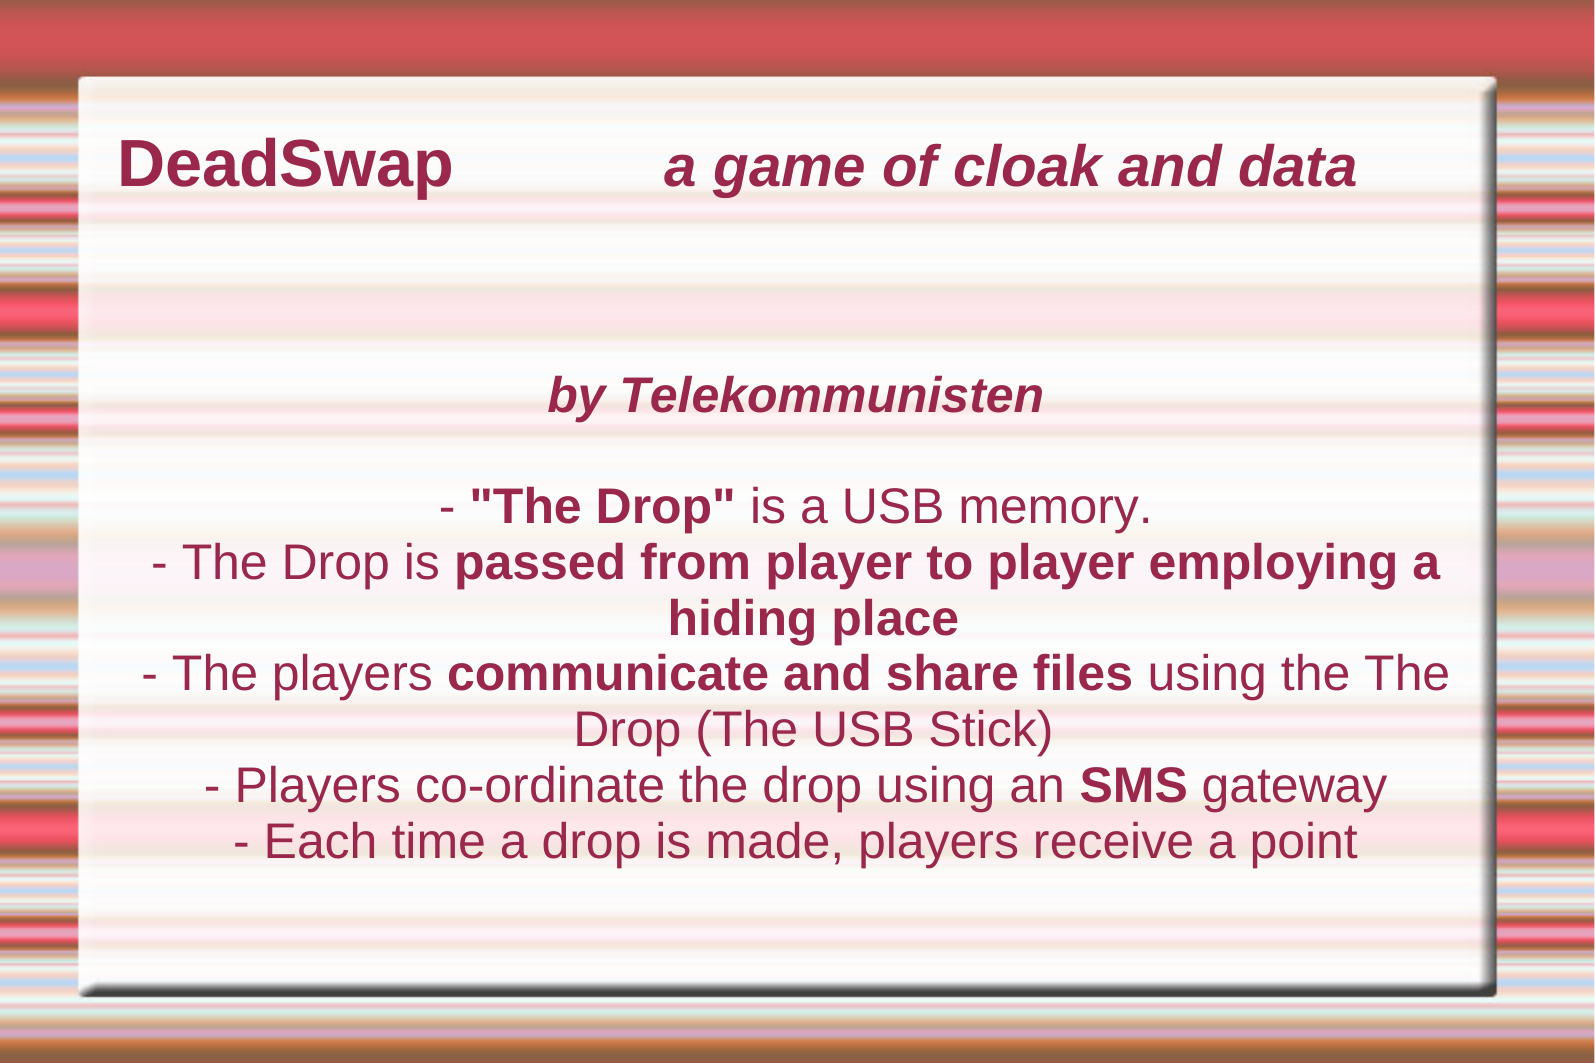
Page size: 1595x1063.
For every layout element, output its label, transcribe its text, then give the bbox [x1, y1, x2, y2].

picture [0, 0, 1595, 1063]
subtitle by Telekommunisten - "The Drop" is a USB memory. - The Drop is passed from player to player employing a hiding place - The players communicate and share files using the The Drop (The USB Stick) - Players co-ordinate the drop using an SMS gateway - Each time a drop is made, players receive a point [130, 184, 1462, 1052]
title DeadSwap a game of cloak and data [117, 74, 1479, 253]
